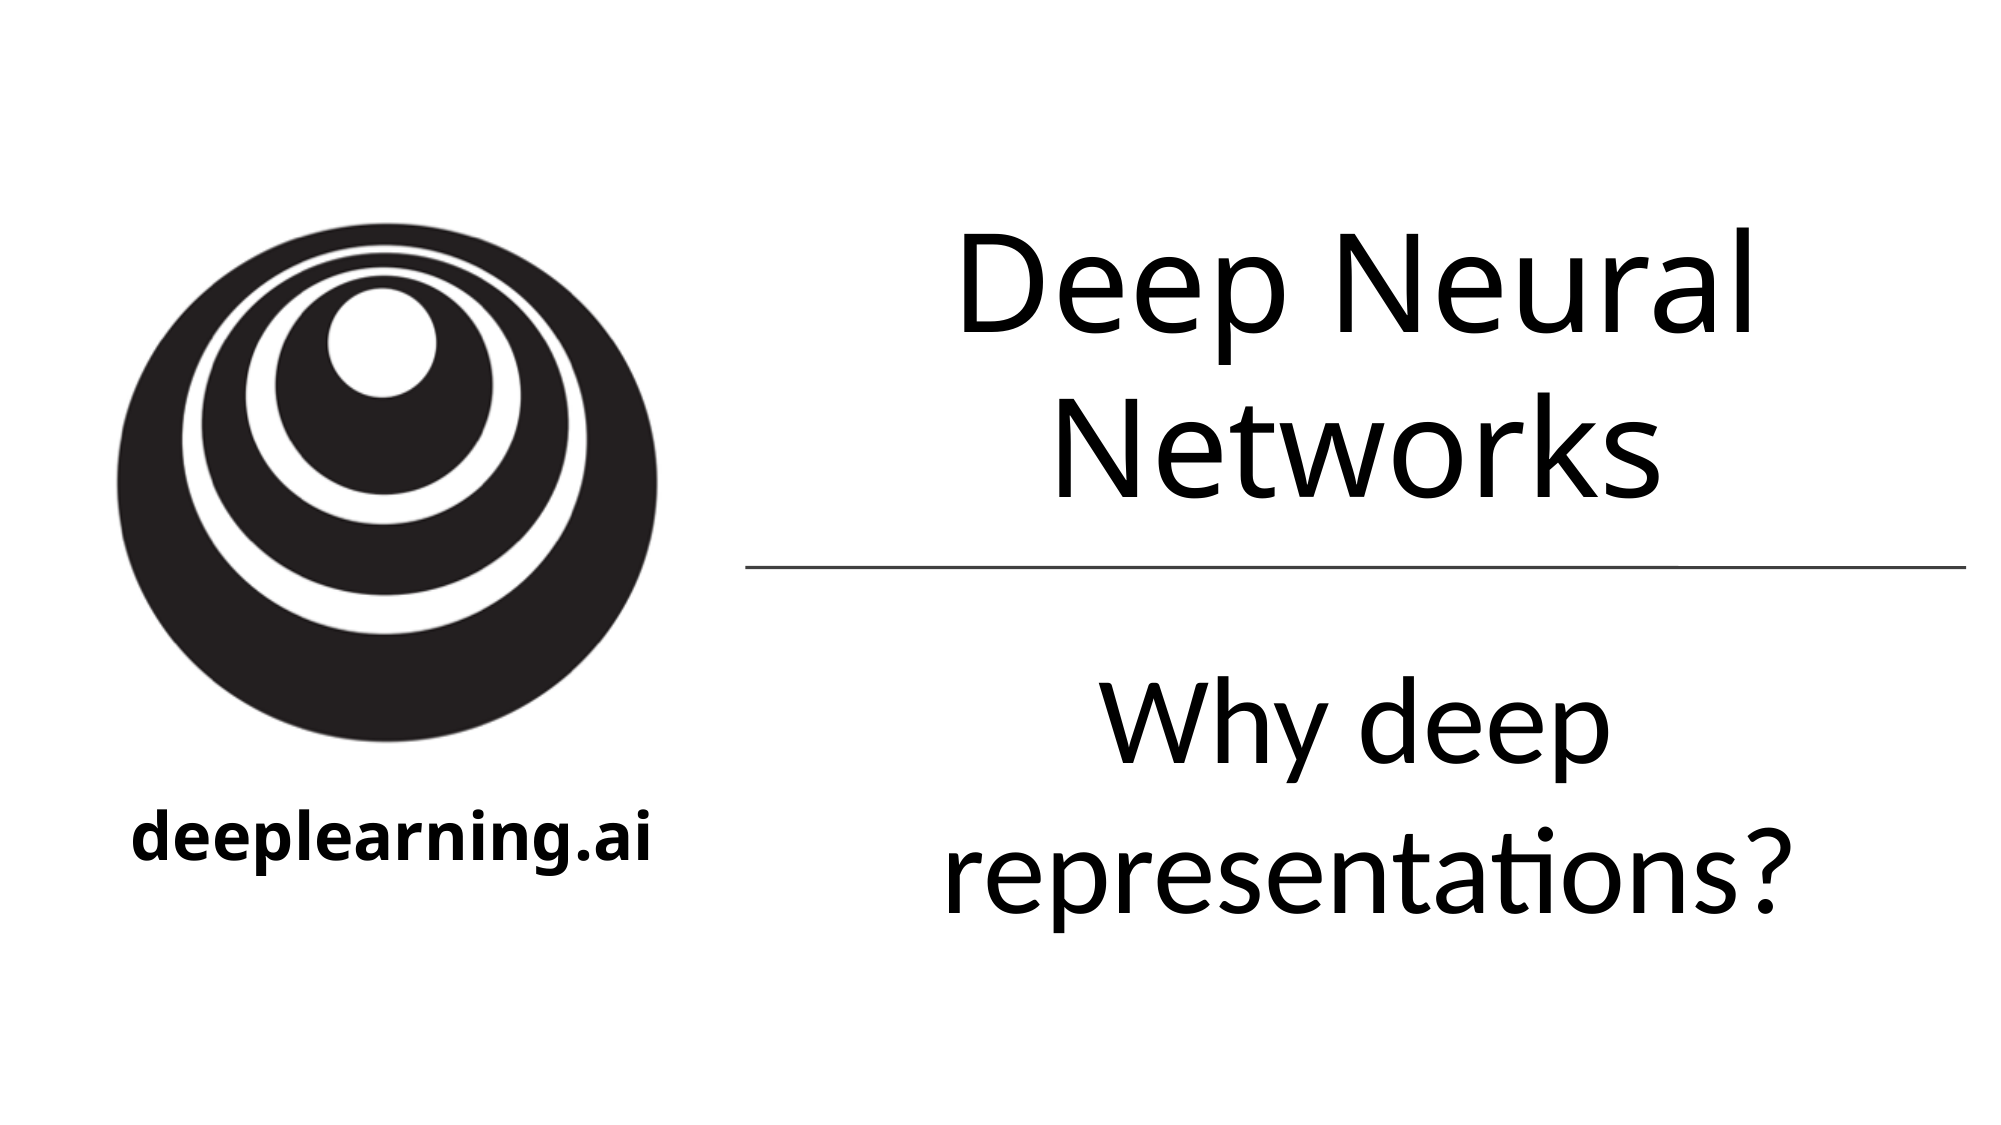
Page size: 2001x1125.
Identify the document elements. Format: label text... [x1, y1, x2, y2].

text_box Deep Neural Networks [759, 188, 1954, 533]
text_box Why deep representations? [898, 631, 1815, 947]
picture [77, 186, 708, 797]
